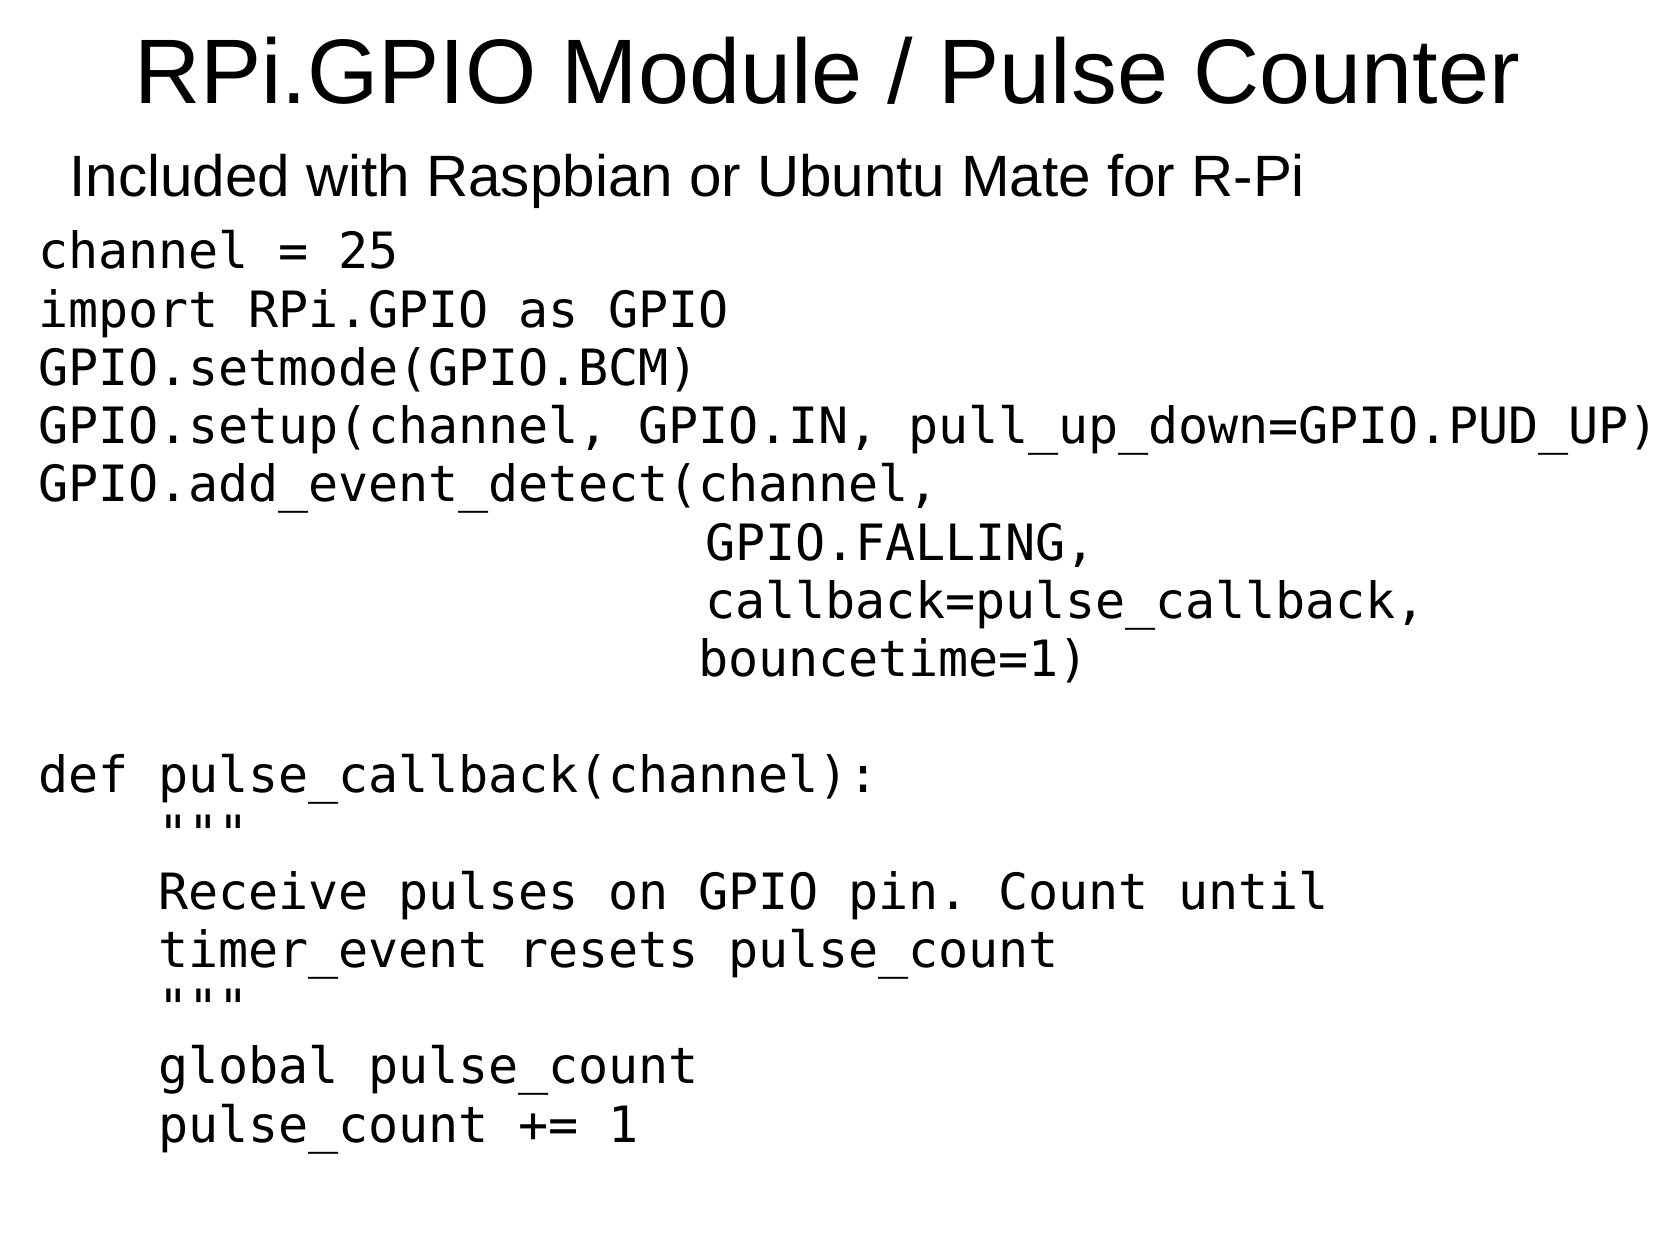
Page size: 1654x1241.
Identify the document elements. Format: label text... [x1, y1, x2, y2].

text_box channel = 25 import RPi.GPIO as GPIO GPIO.setmode(GPIO.BCM) GPIO.setup(channel, GPIO.IN, pull_up_down=GPIO.PUD_UP) GPIO.add_event_detect(channel, GPIO.FALLING, callback=pulse_callback, bouncetime=1) def pulse_callback(channel): """ Receive pulses on GPIO pin. Count until timer_event resets pulse_count """ global pulse_count pulse_count += 1 [23, 214, 1654, 1162]
title RPi.GPIO Module / Pulse Counter [19, 0, 1636, 145]
text_box Included with Raspbian or Ubuntu Mate for R-Pi [69, 143, 1558, 214]
